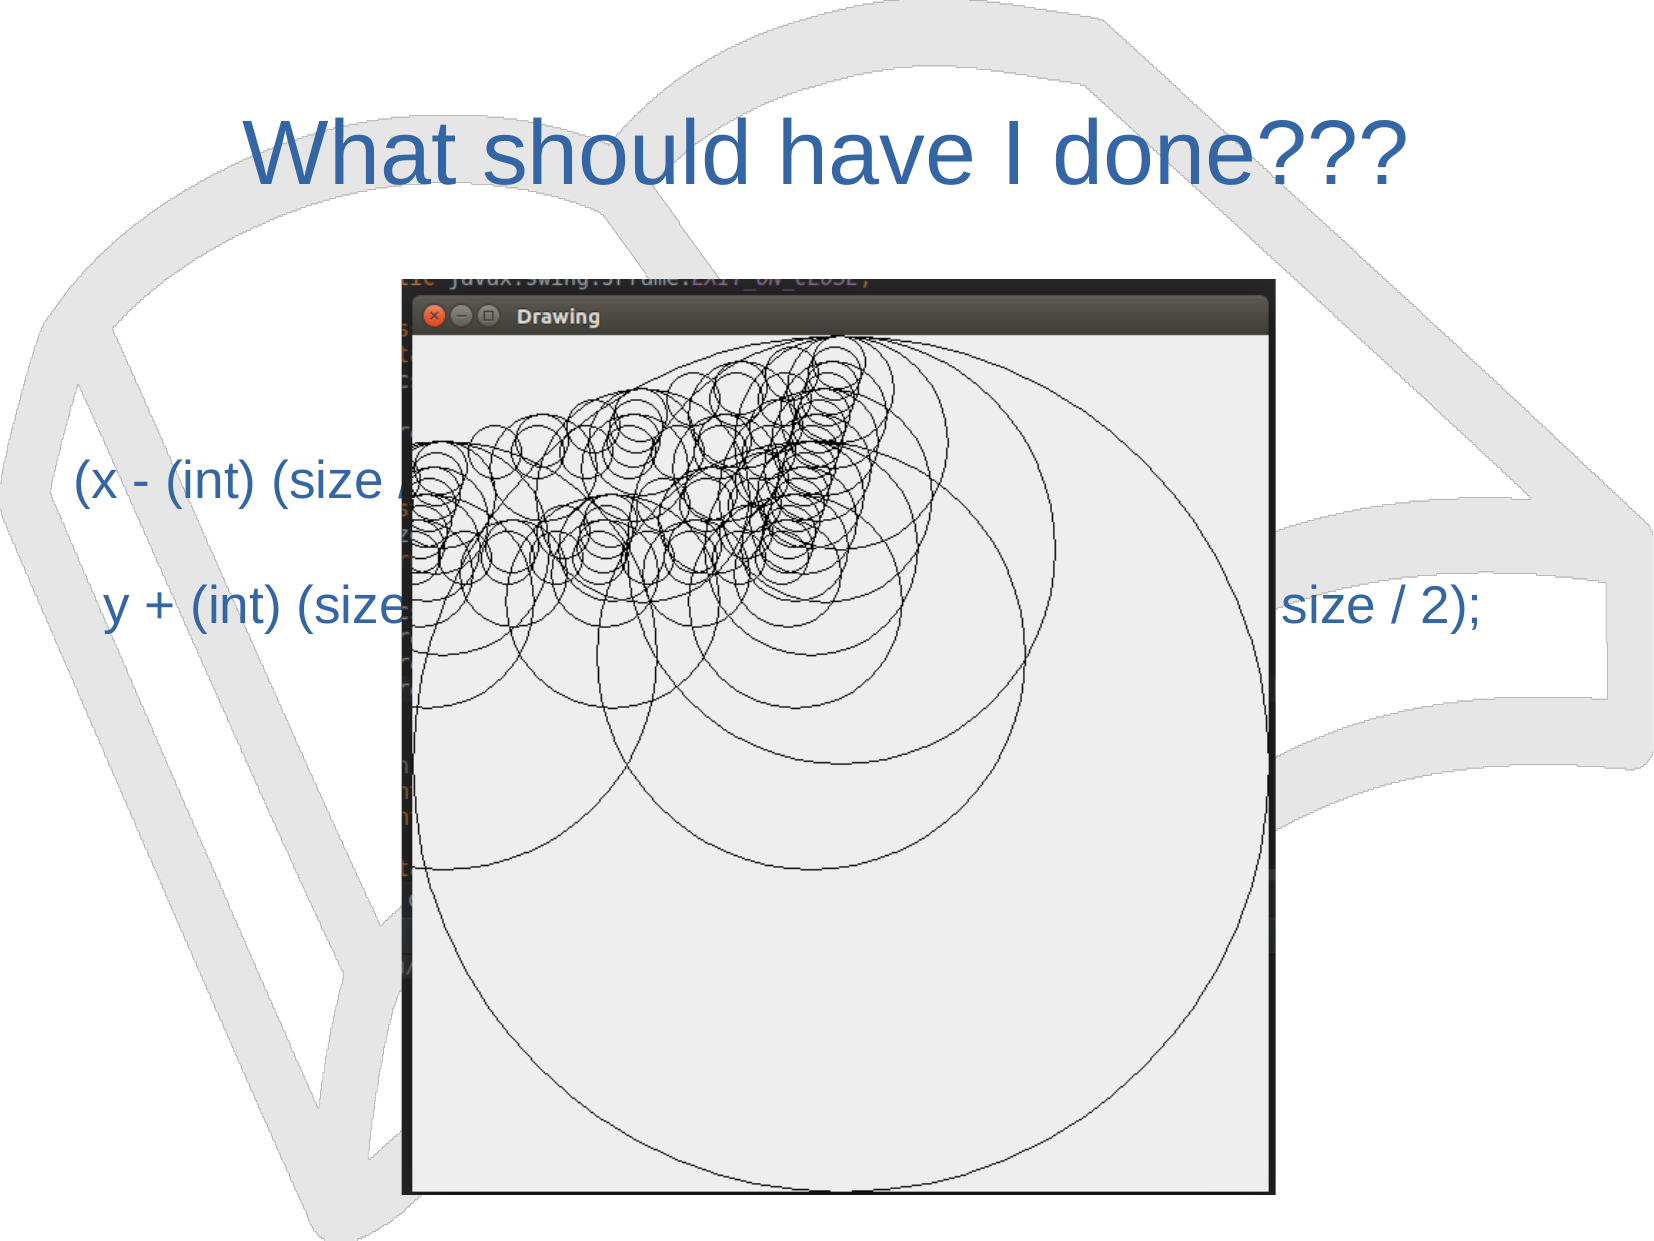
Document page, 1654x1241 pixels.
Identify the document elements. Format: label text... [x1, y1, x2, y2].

text_box (x - (int) (size / 4 * Math.cos(Math.toRadians(30))), y + (int) (size / 4 * Math.sin(Math.toRadians(30))), size / 2); [1276, 377, 1595, 709]
picture [0, 0, 1654, 1241]
title What should have I done??? [82, 49, 1571, 257]
text_box (x - (int) (size / 4 * Math.cos(Math.toRadians(30))), y + (int) (size / 4 * Math.sin(Math.toRadians(30))), size / 2); [59, 377, 401, 709]
